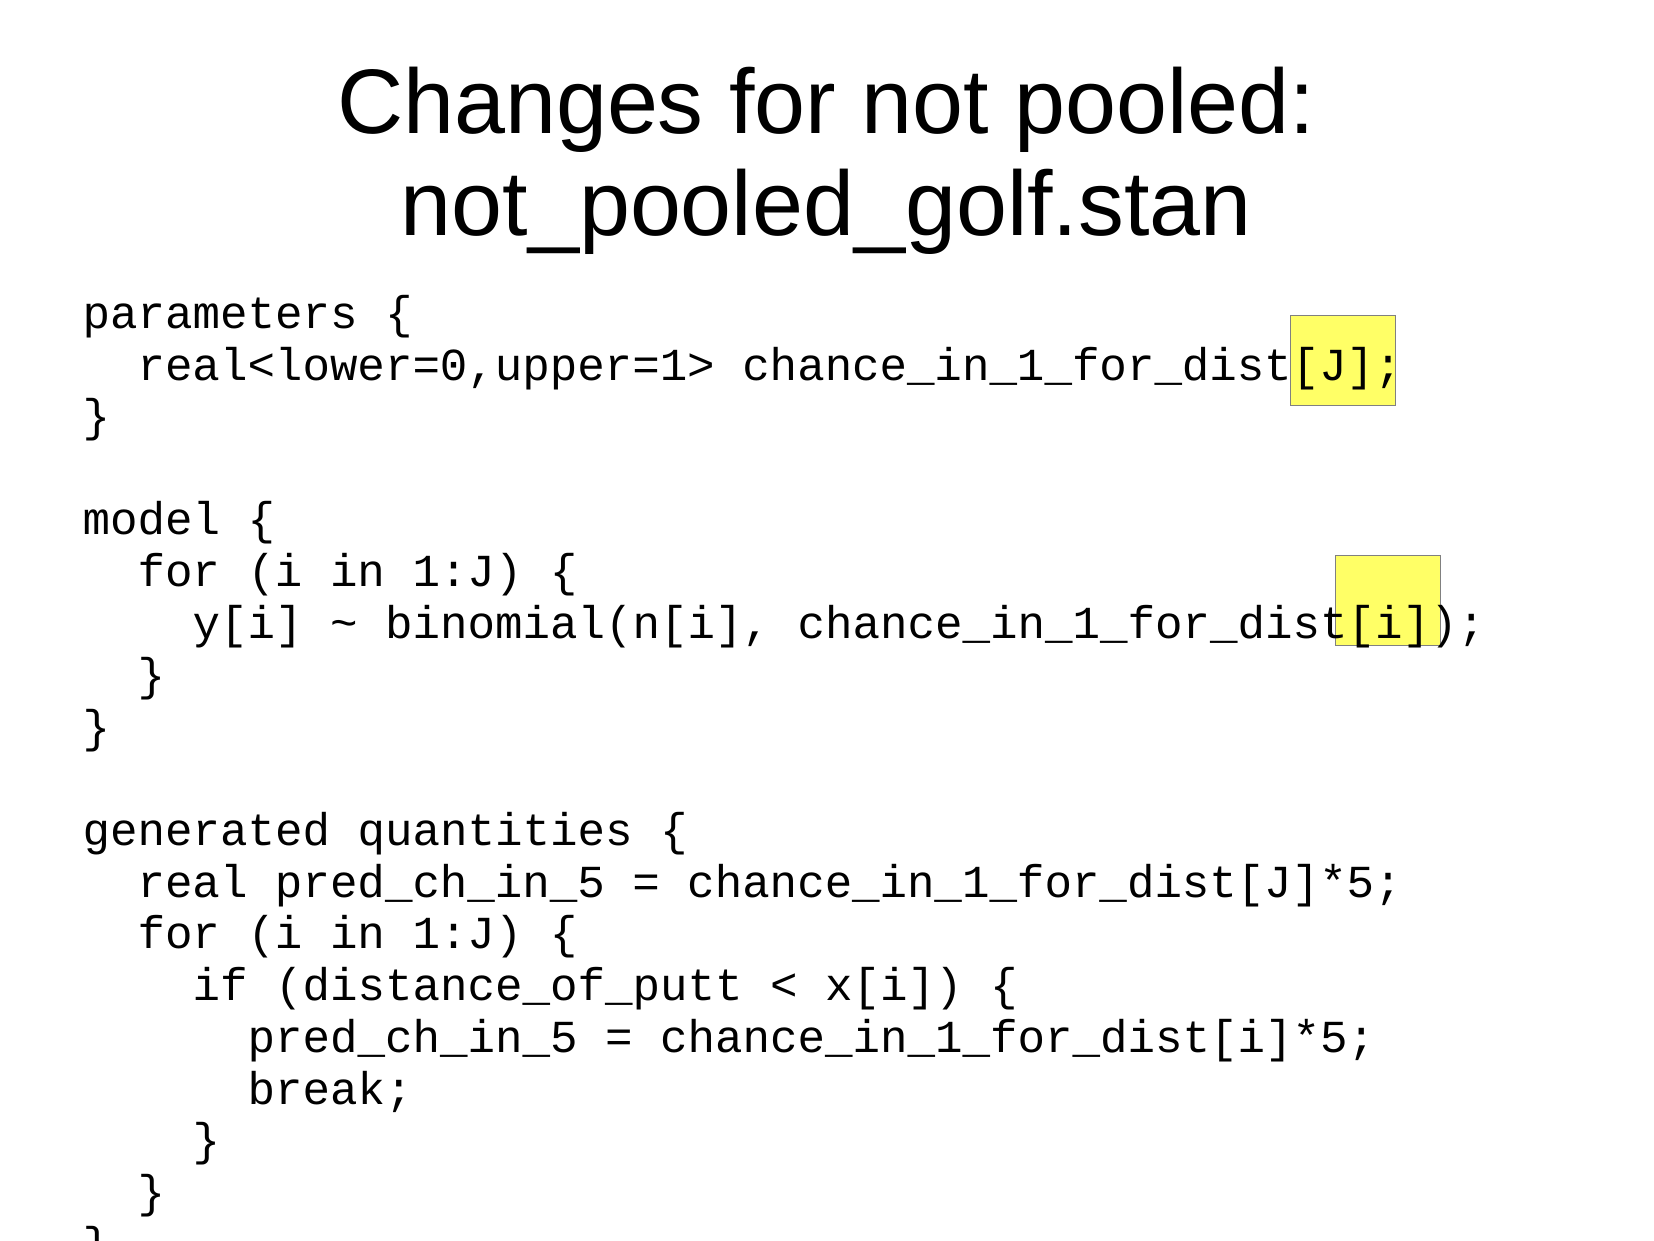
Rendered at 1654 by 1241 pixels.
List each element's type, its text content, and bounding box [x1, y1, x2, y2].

list parameters { real<lower=0,upper=1> chance_in_1_for_dist[J]; } model { for (i in 1:J) { y[i] ~ binomial(n[i], chance_in_1_for_dist[i]); } } generated quantities { real pred_ch_in_5 = chance_in_1_for_dist[J]*5; for (i in 1:J) { if (distance_of_putt < x[i]) { pred_ch_in_5 = chance_in_1_for_dist[i]*5; break; } } } [82, 290, 1571, 1206]
title Changes for not pooled: not_pooled_golf.stan [82, 49, 1571, 257]
